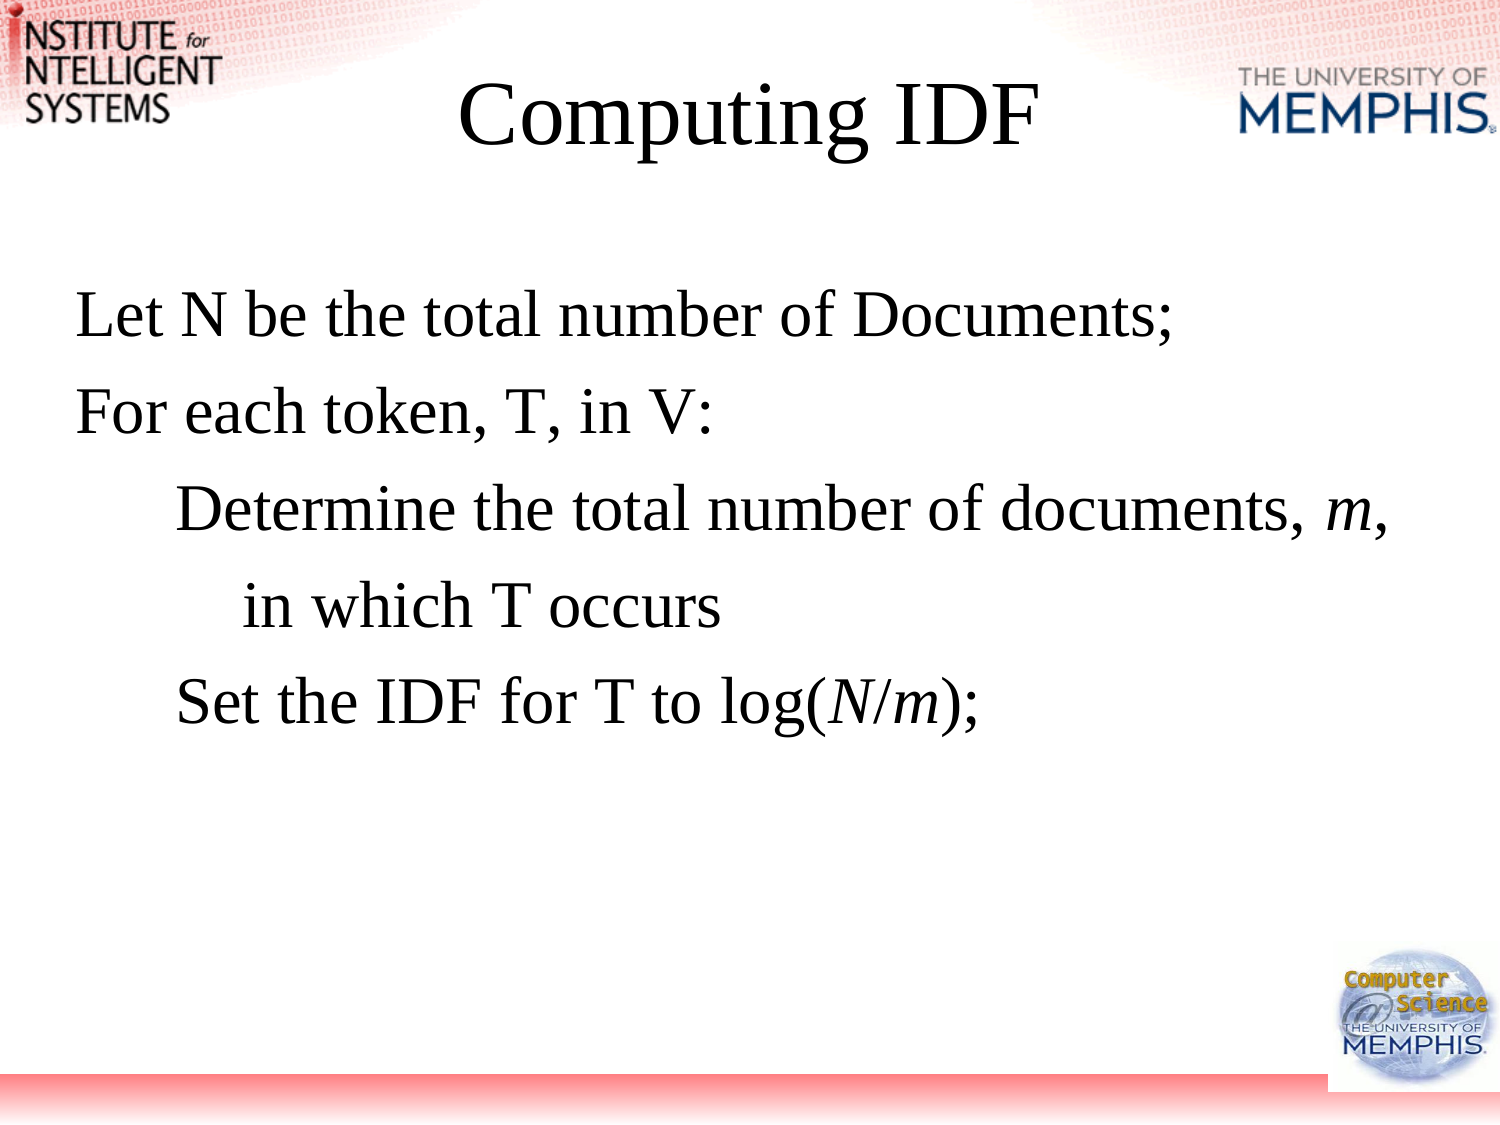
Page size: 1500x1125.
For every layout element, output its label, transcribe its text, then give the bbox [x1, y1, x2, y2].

picture [1328, 941, 1500, 1092]
list Let N be the total number of Documents; For each token, T, in V: Determine the total number of documents, m, in which T occurs Set the IDF for T to log(N/m); [75, 262, 1426, 1006]
title Computing IDF [75, 45, 1426, 233]
picture [1012, 0, 1500, 141]
picture [0, 0, 501, 132]
